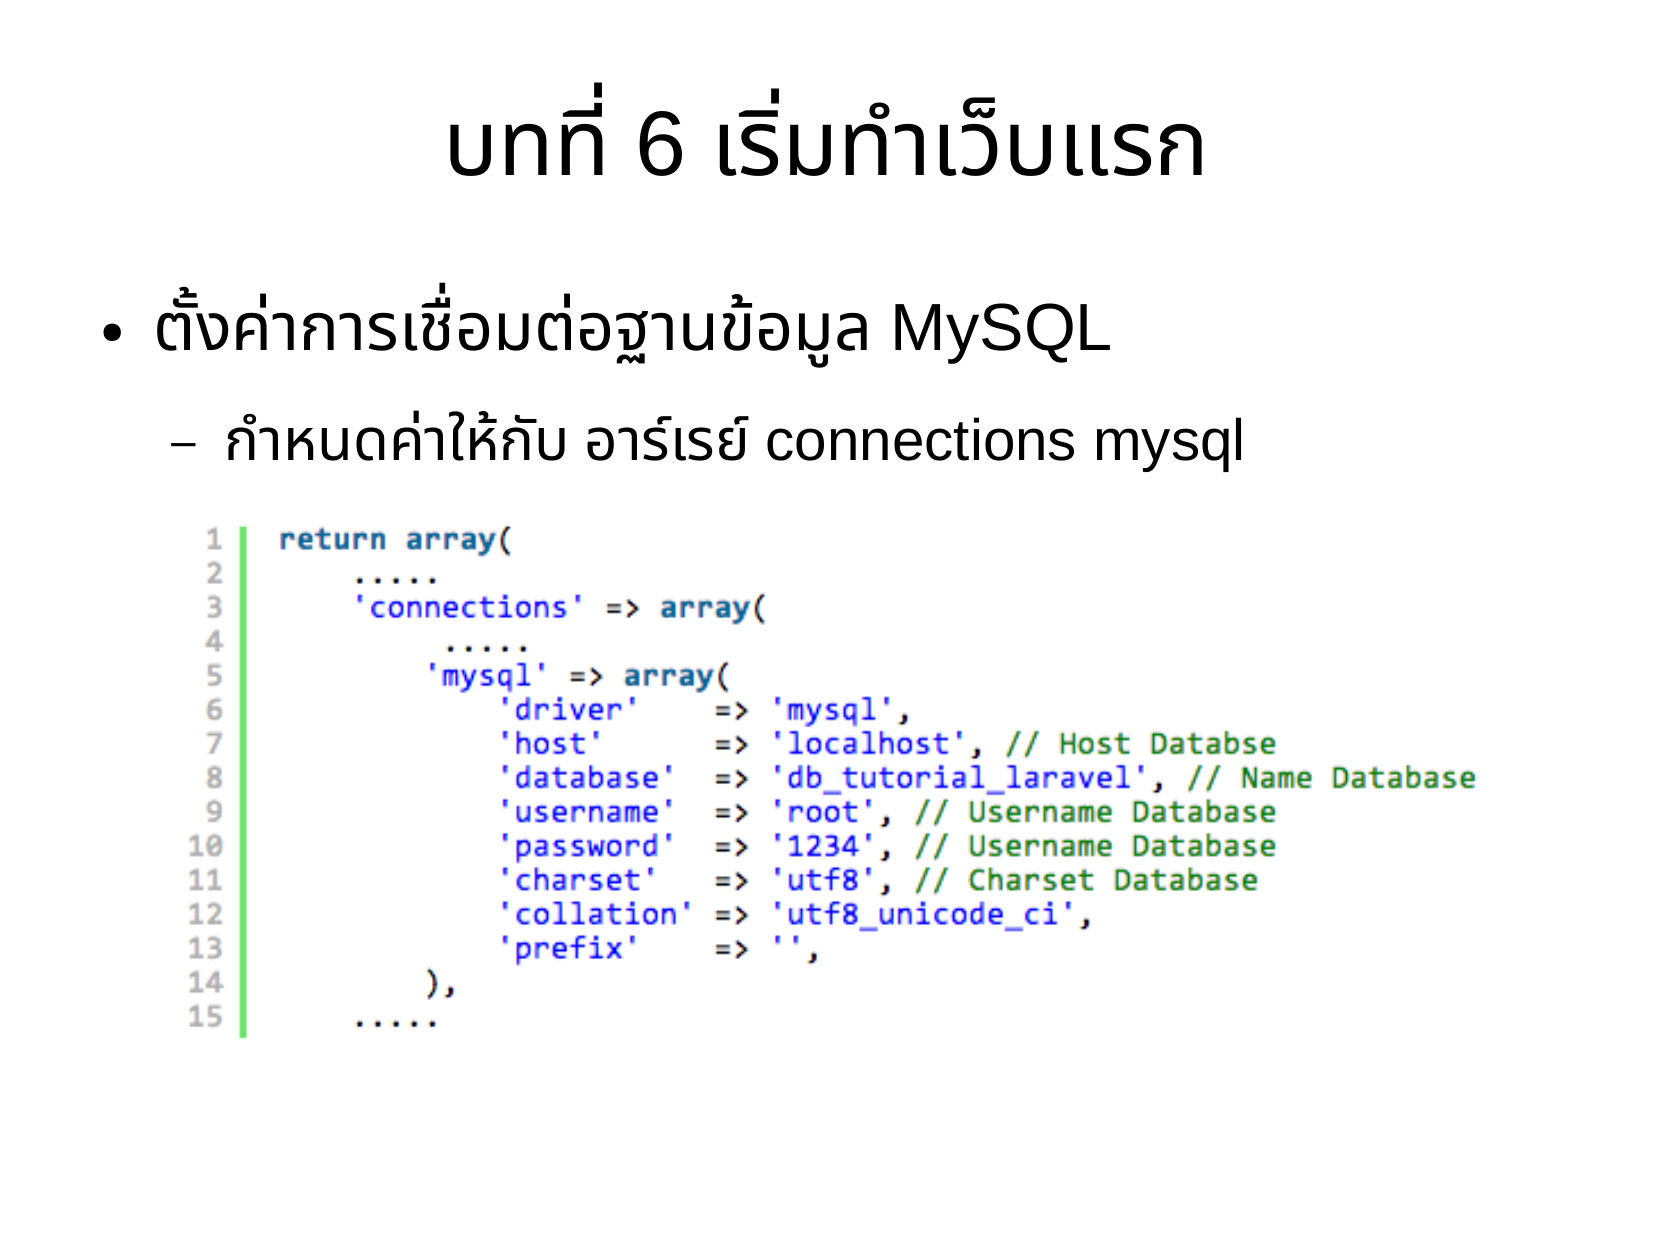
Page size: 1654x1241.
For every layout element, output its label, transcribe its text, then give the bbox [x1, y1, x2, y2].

title บทที่ 6 เริ่มทำเว็บแรก [82, 49, 1571, 257]
list ตั้งค่าการเชื่อมต่อฐานข้อมูล MySQL กำหนดค่าให้กับ อาร์เรย์ connections mysql [82, 290, 1571, 1141]
picture [120, 509, 1539, 1051]
